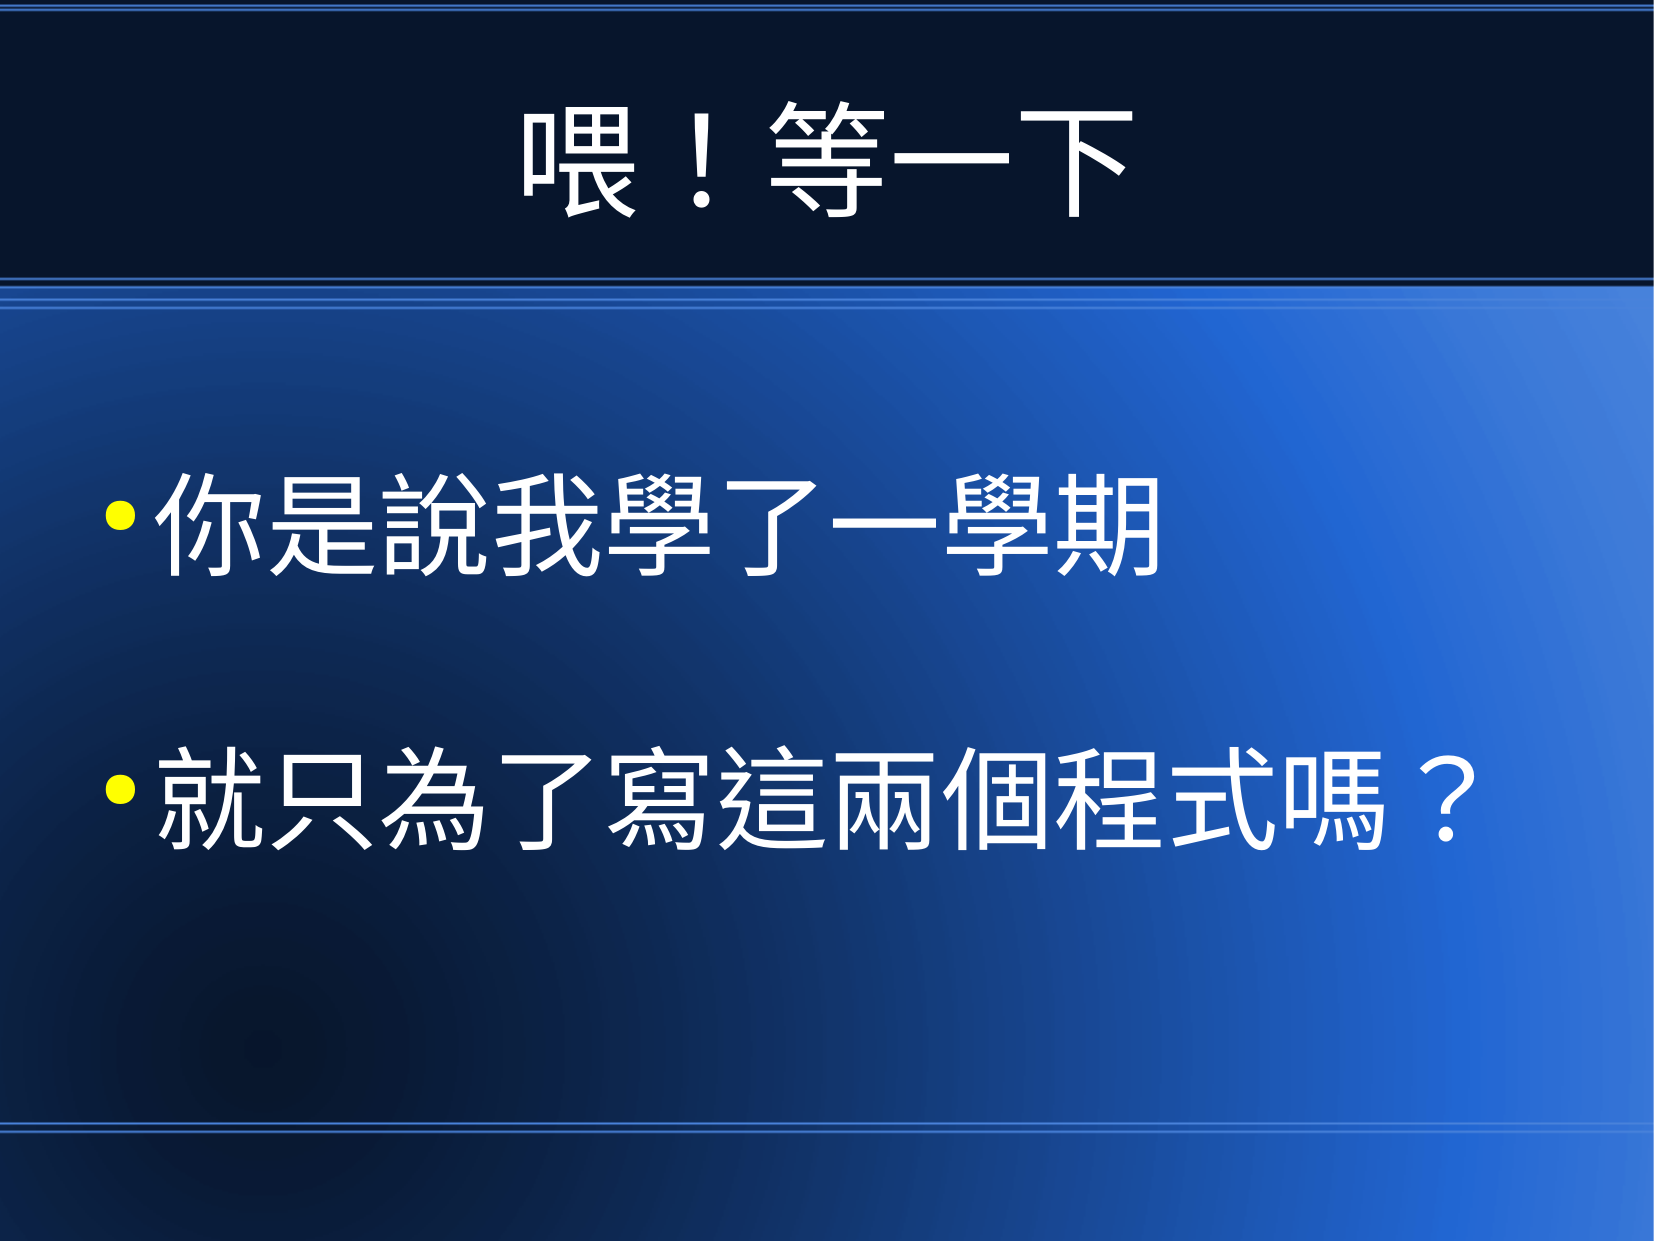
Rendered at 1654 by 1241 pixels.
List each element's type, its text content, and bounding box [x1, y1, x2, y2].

picture [0, 0, 1654, 1241]
list 你是說我學了一學期 就只為了寫這兩個程式嗎？ [82, 355, 1571, 1241]
title 喂！等一下 [82, 49, 1571, 257]
